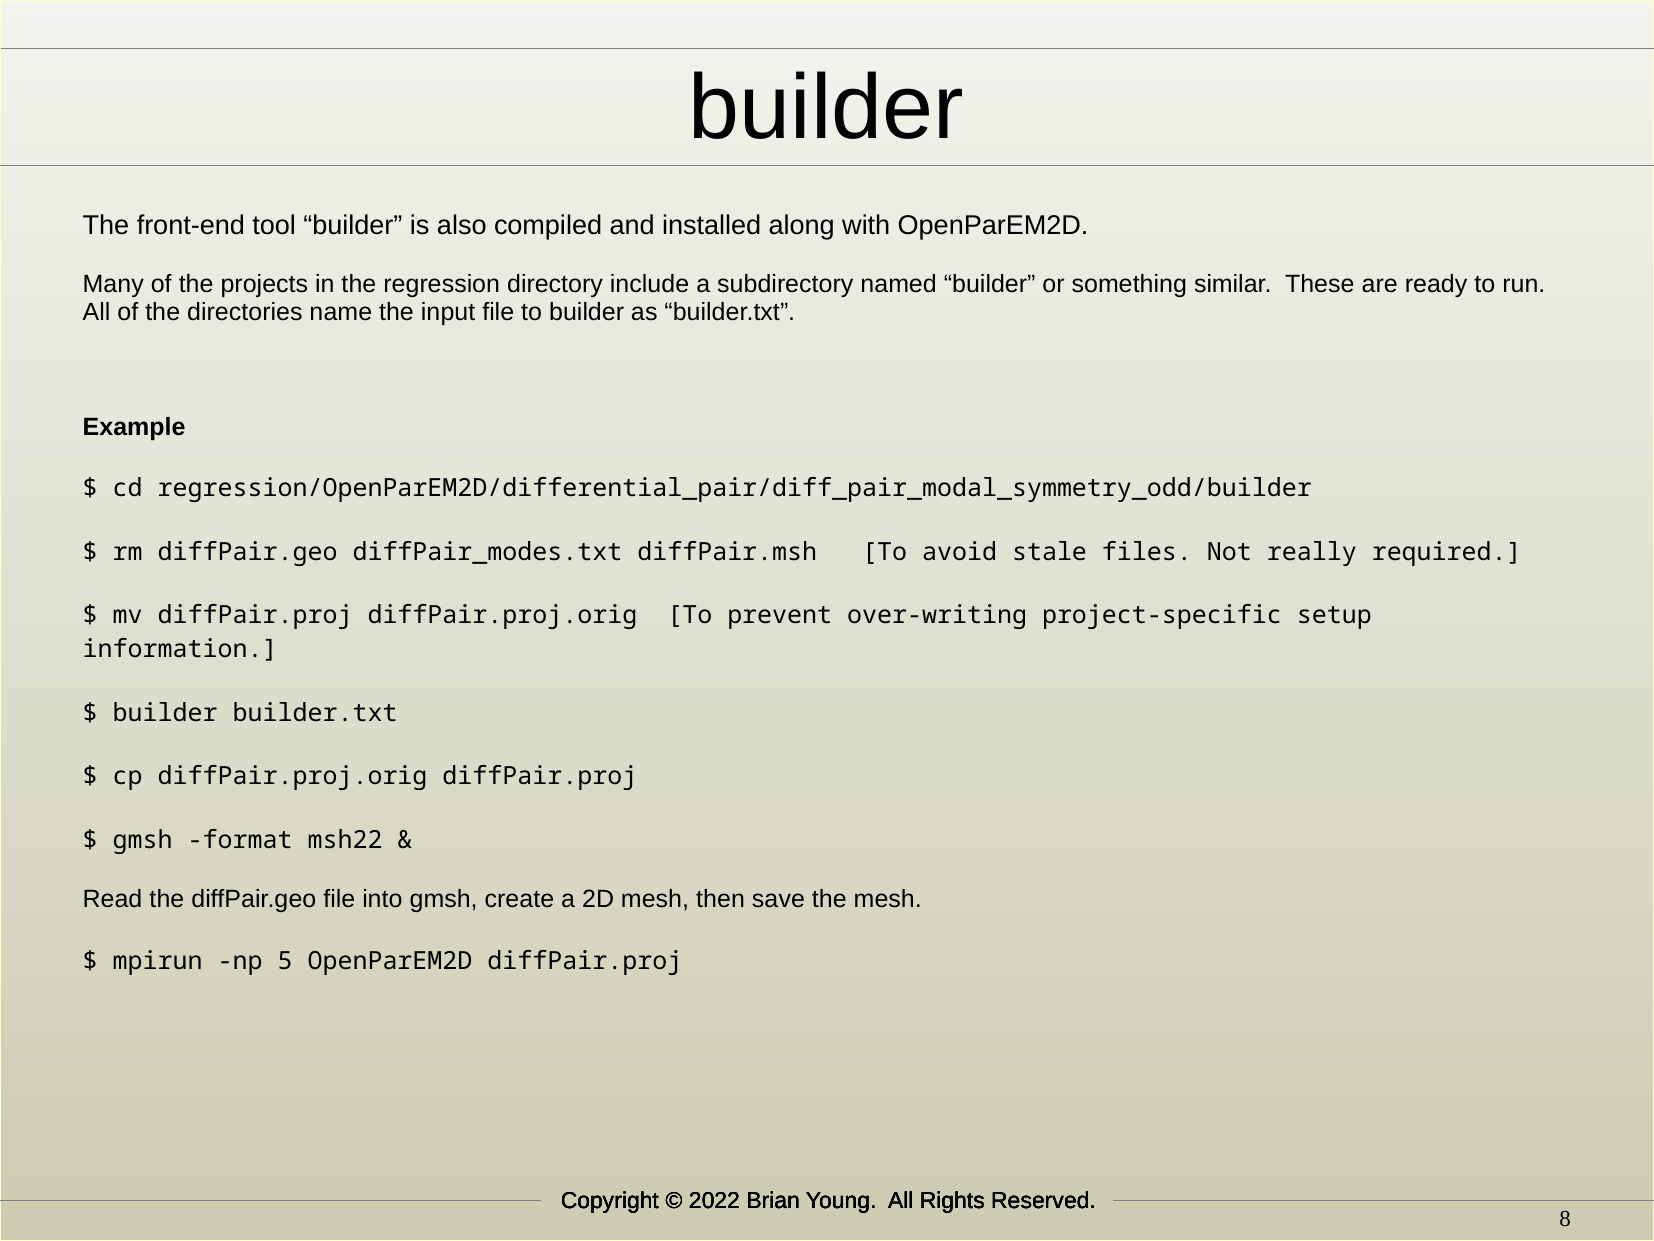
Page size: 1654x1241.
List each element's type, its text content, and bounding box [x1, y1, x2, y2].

title builder [82, 49, 1571, 166]
list The front-end tool “builder” is also compiled and installed along with OpenParEM2D. Many of the projects in the regression directory include a subdirectory named “builder” or something similar. These are ready to run. All of the directories name the input file to builder as “builder.txt”. Example $ cd regression/OpenParEM2D/differential_pair/diff_pair_modal_symmetry_odd/builder $ rm diffPair.geo diffPair_modes.txt diffPair.msh [To avoid stale files. Not really required.] $ mv diffPair.proj diffPair.proj.orig [To prevent over-writing project-specific setup information.] $ builder builder.txt $ cp diffPair.proj.orig diffPair.proj $ gmsh -format msh22 & Read the diffPair.geo file into gmsh, create a 2D mesh, then save the mesh. $ mpirun -np 5 OpenParEM2D diffPair.proj [82, 210, 1571, 1109]
